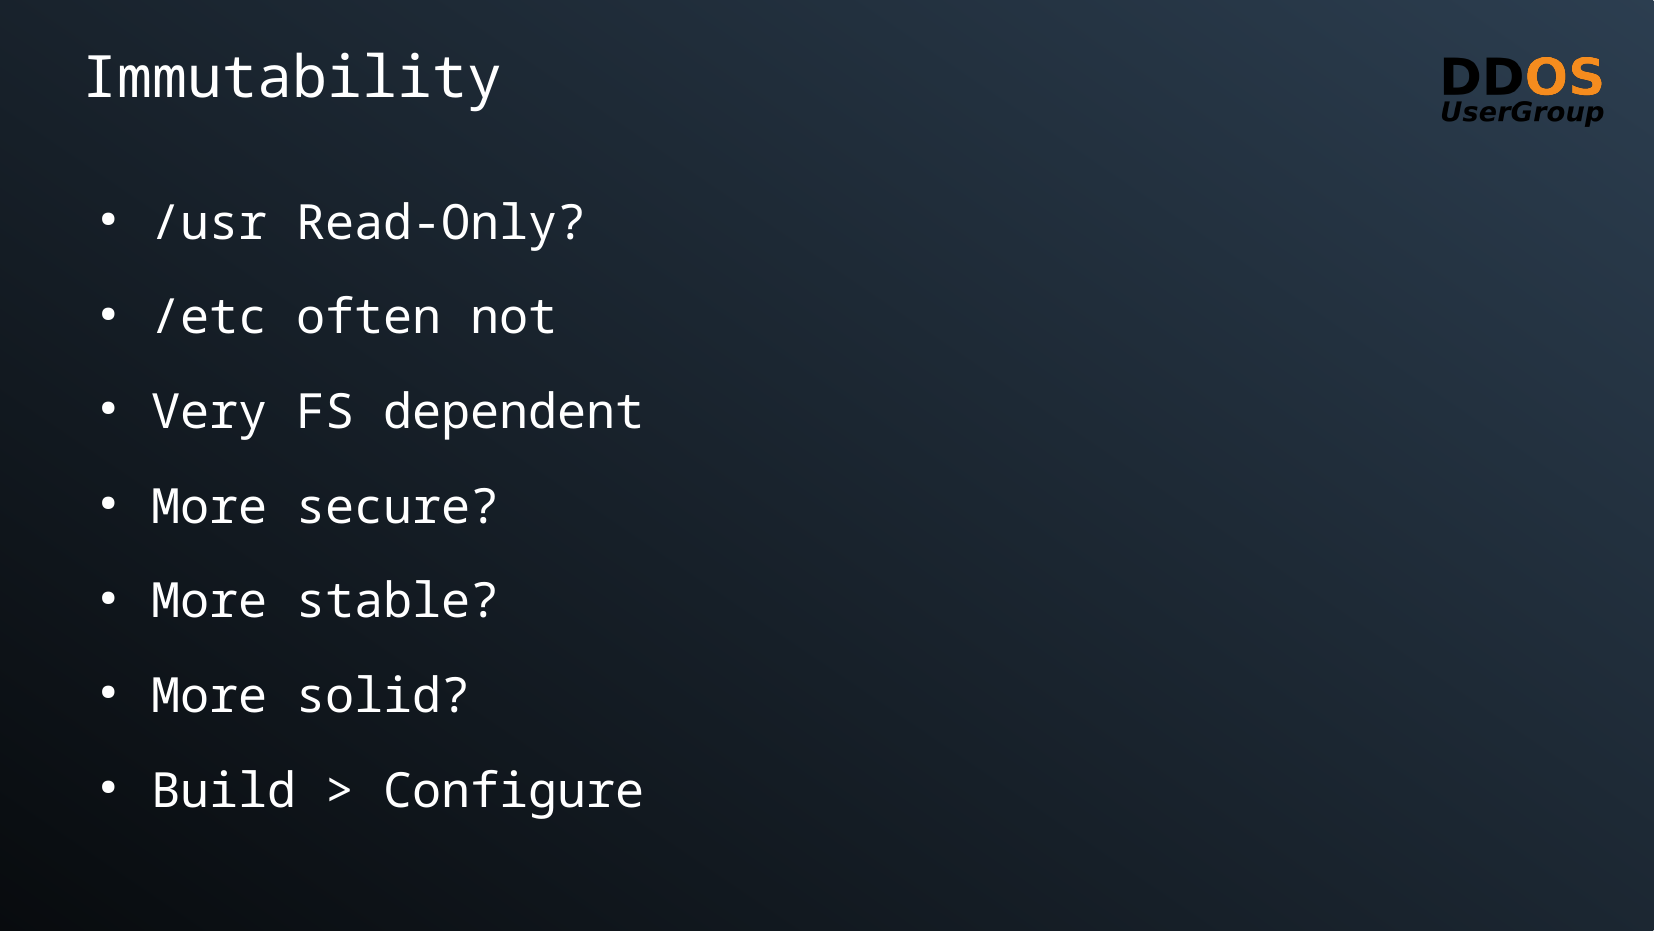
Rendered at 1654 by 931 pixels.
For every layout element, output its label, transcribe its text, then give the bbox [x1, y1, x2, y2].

list /usr Read-Only? /etc often not Very FS dependent More secure? More stable? More solid? Build > Configure [82, 187, 1571, 826]
picture [1432, 37, 1613, 150]
title Immutability [82, 37, 1388, 113]
